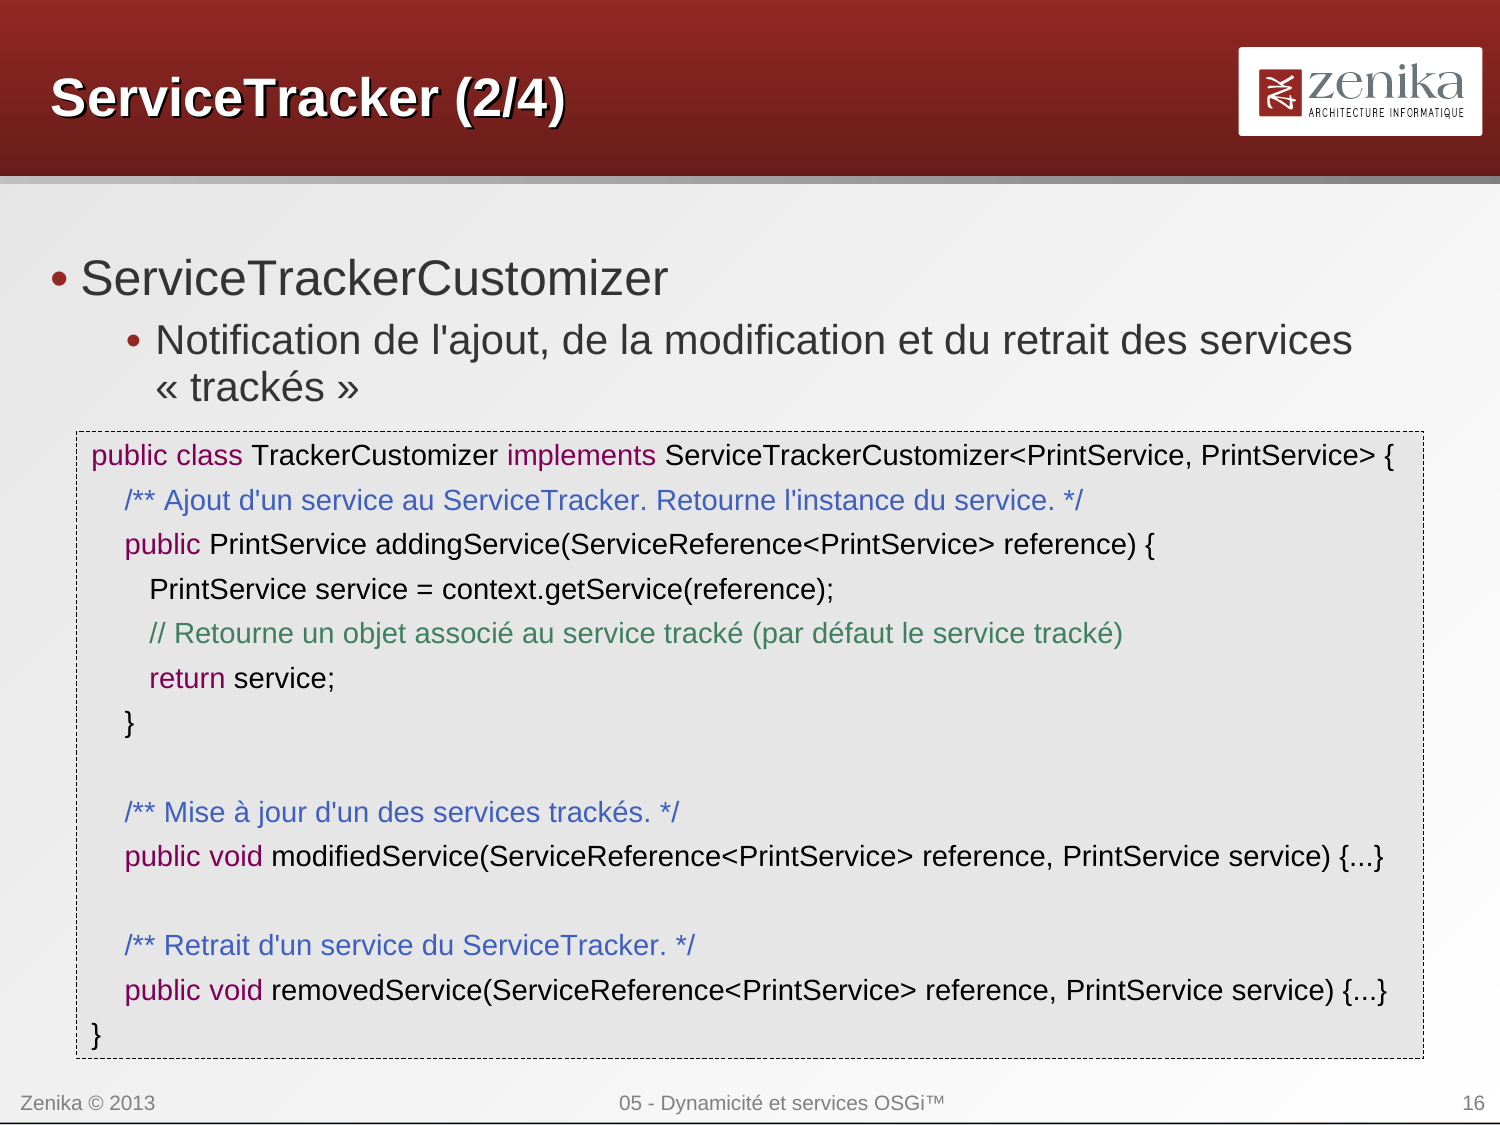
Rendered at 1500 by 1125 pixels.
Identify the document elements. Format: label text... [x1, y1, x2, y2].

list ServiceTrackerCustomizer Notification de l'ajout, de la modification et du retrait des services « trackés » [50, 249, 1435, 1064]
picture [1257, 58, 1464, 125]
title ServiceTracker (2/4) [50, 22, 1206, 172]
list public class TrackerCustomizer implements ServiceTrackerCustomizer<PrintService, PrintService> { /** Ajout d'un service au ServiceTracker. Retourne l'instance du service. */ public PrintService addingService(ServiceReference<PrintService> reference) { PrintService service = context.getService(reference); // Retourne un objet associé au service tracké (par défaut le service tracké) return service; } /** Mise à jour d'un des services trackés. */ public void modifiedService(ServiceReference<PrintService> reference, PrintService service) {...} /** Retrait d'un service du ServiceTracker. */ public void removedService(ServiceReference<PrintService> reference, PrintService service) {...} } [76, 431, 1424, 1059]
